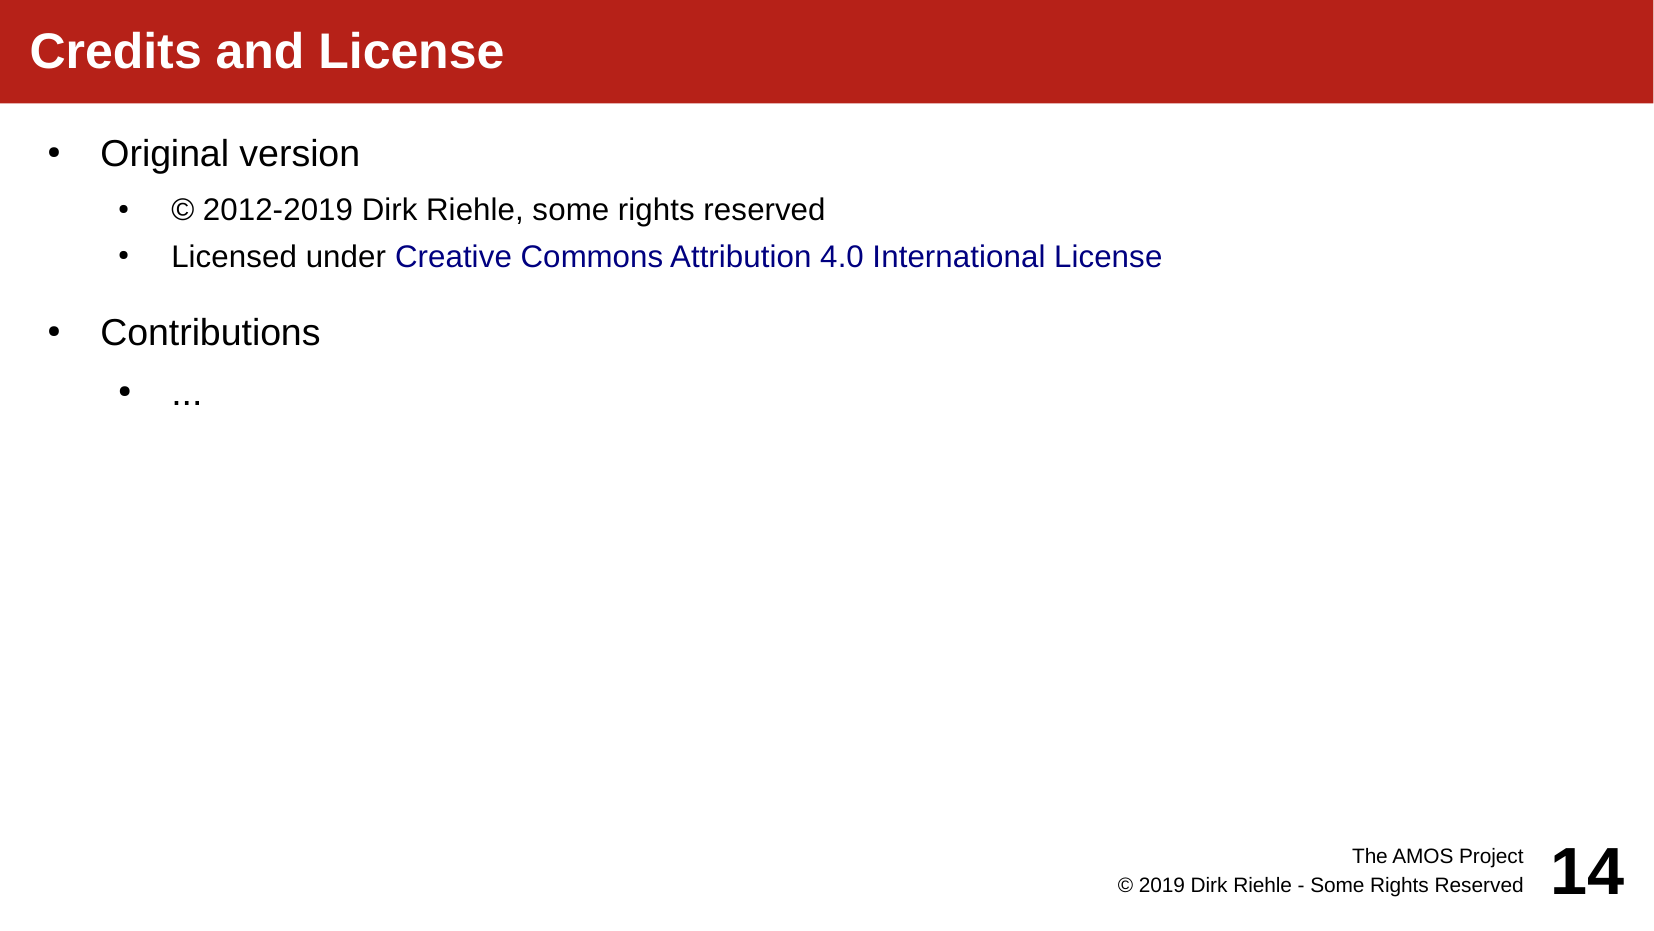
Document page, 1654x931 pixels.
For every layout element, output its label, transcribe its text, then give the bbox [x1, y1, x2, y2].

list Original version © 2012-2019 Dirk Riehle, some rights reserved Licensed under Creative Commons Attribution 4.0 International License Contributions ... [29, 132, 1625, 798]
title Credits and License [0, 0, 1654, 104]
